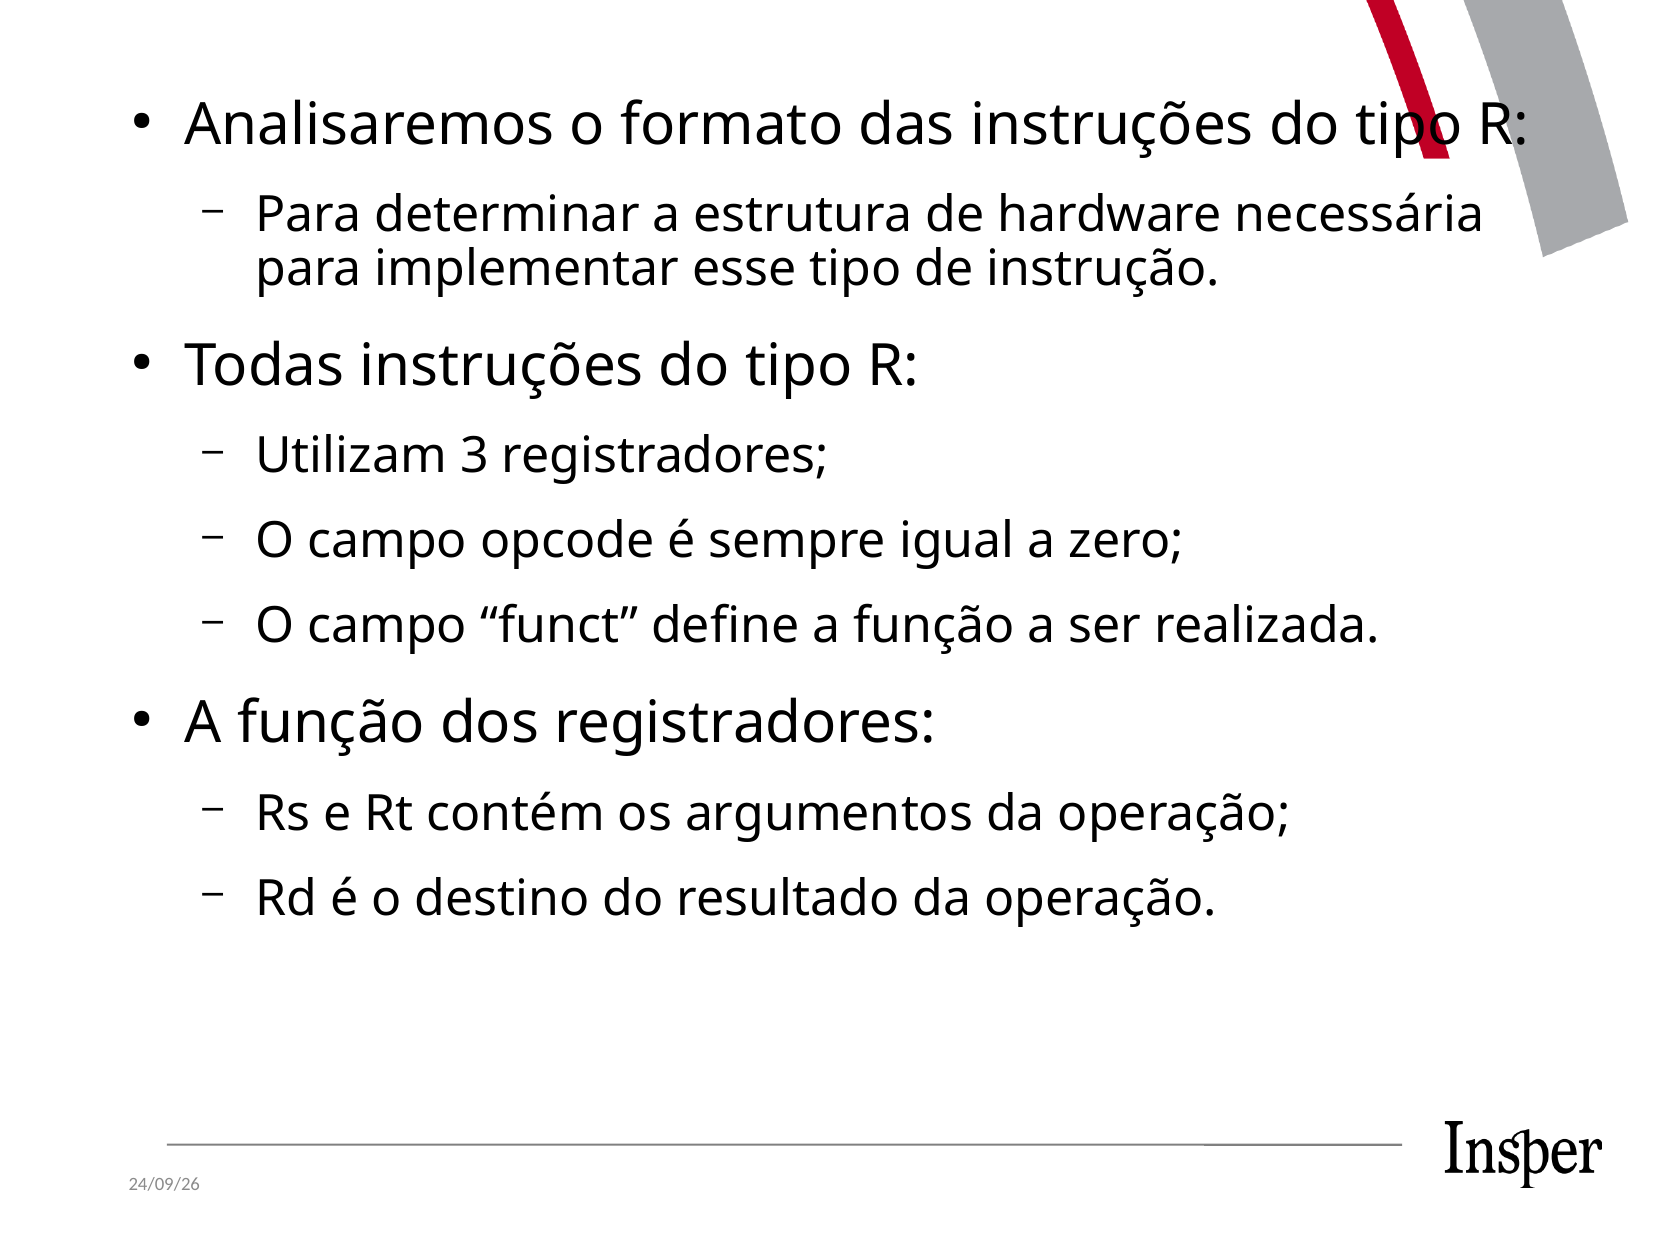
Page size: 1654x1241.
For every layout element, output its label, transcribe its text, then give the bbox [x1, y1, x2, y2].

list Analisaremos o formato das instruções do tipo R: Para determinar a estrutura de hardware necessária para implementar esse tipo de instrução. Todas instruções do tipo R: Utilizam 3 registradores; O campo opcode é sempre igual a zero; O campo “funct” define a função a ser realizada. A função dos registradores: Rs e Rt contém os argumentos da operação; Rd é o destino do resultado da operação. [113, 94, 1540, 1117]
